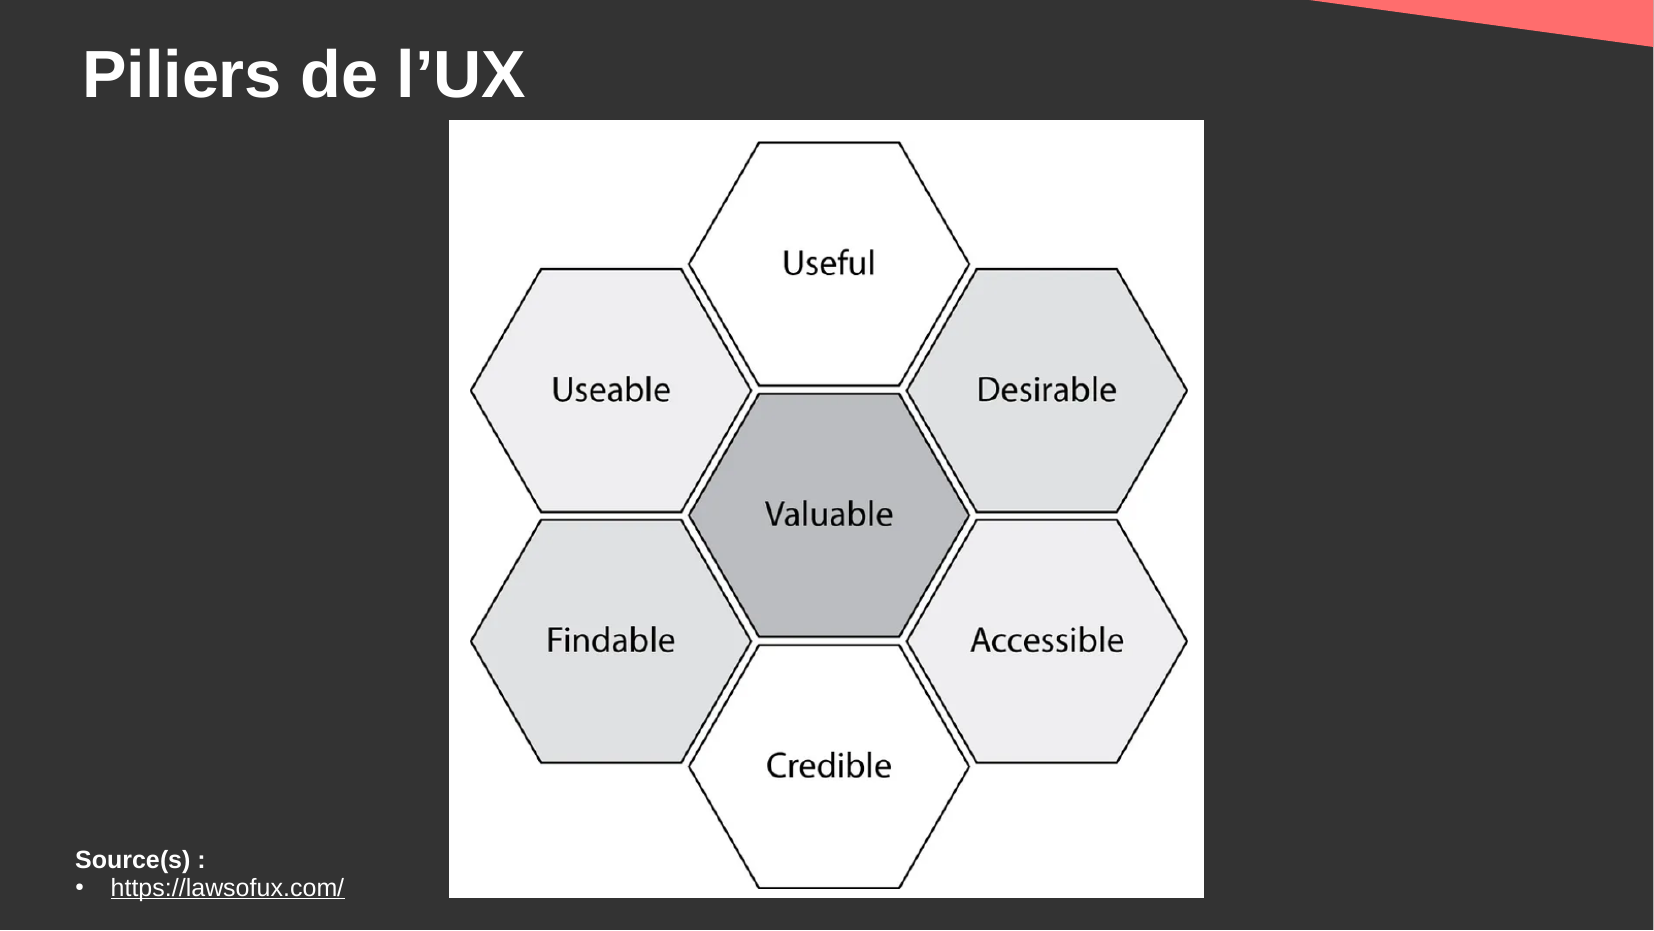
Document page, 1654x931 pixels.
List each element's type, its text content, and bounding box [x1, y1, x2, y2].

text_box Source(s) : https://lawsofux.com/ [60, 838, 1546, 931]
text_box [1309, 0, 1654, 48]
title Piliers de l’UX [82, 37, 1571, 114]
picture [449, 120, 1204, 898]
